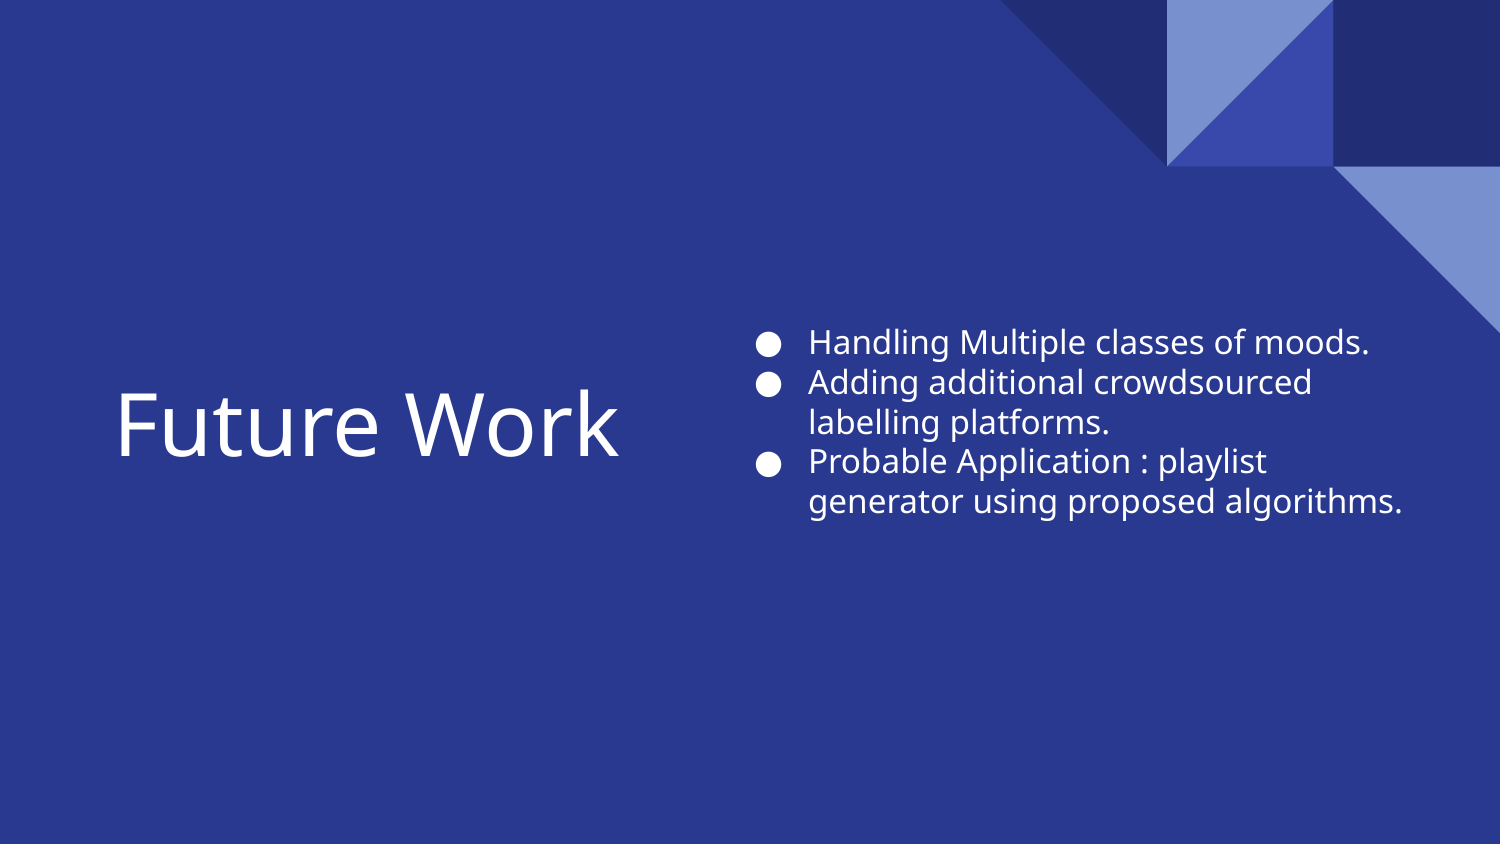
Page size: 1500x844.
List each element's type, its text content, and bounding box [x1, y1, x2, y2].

text_box Handling Multiple classes of moods. Adding additional crowdsourced labelling platforms. Probable Application : playlist generator using proposed algorithms. [718, 305, 1447, 538]
title Future Work [98, 353, 718, 491]
